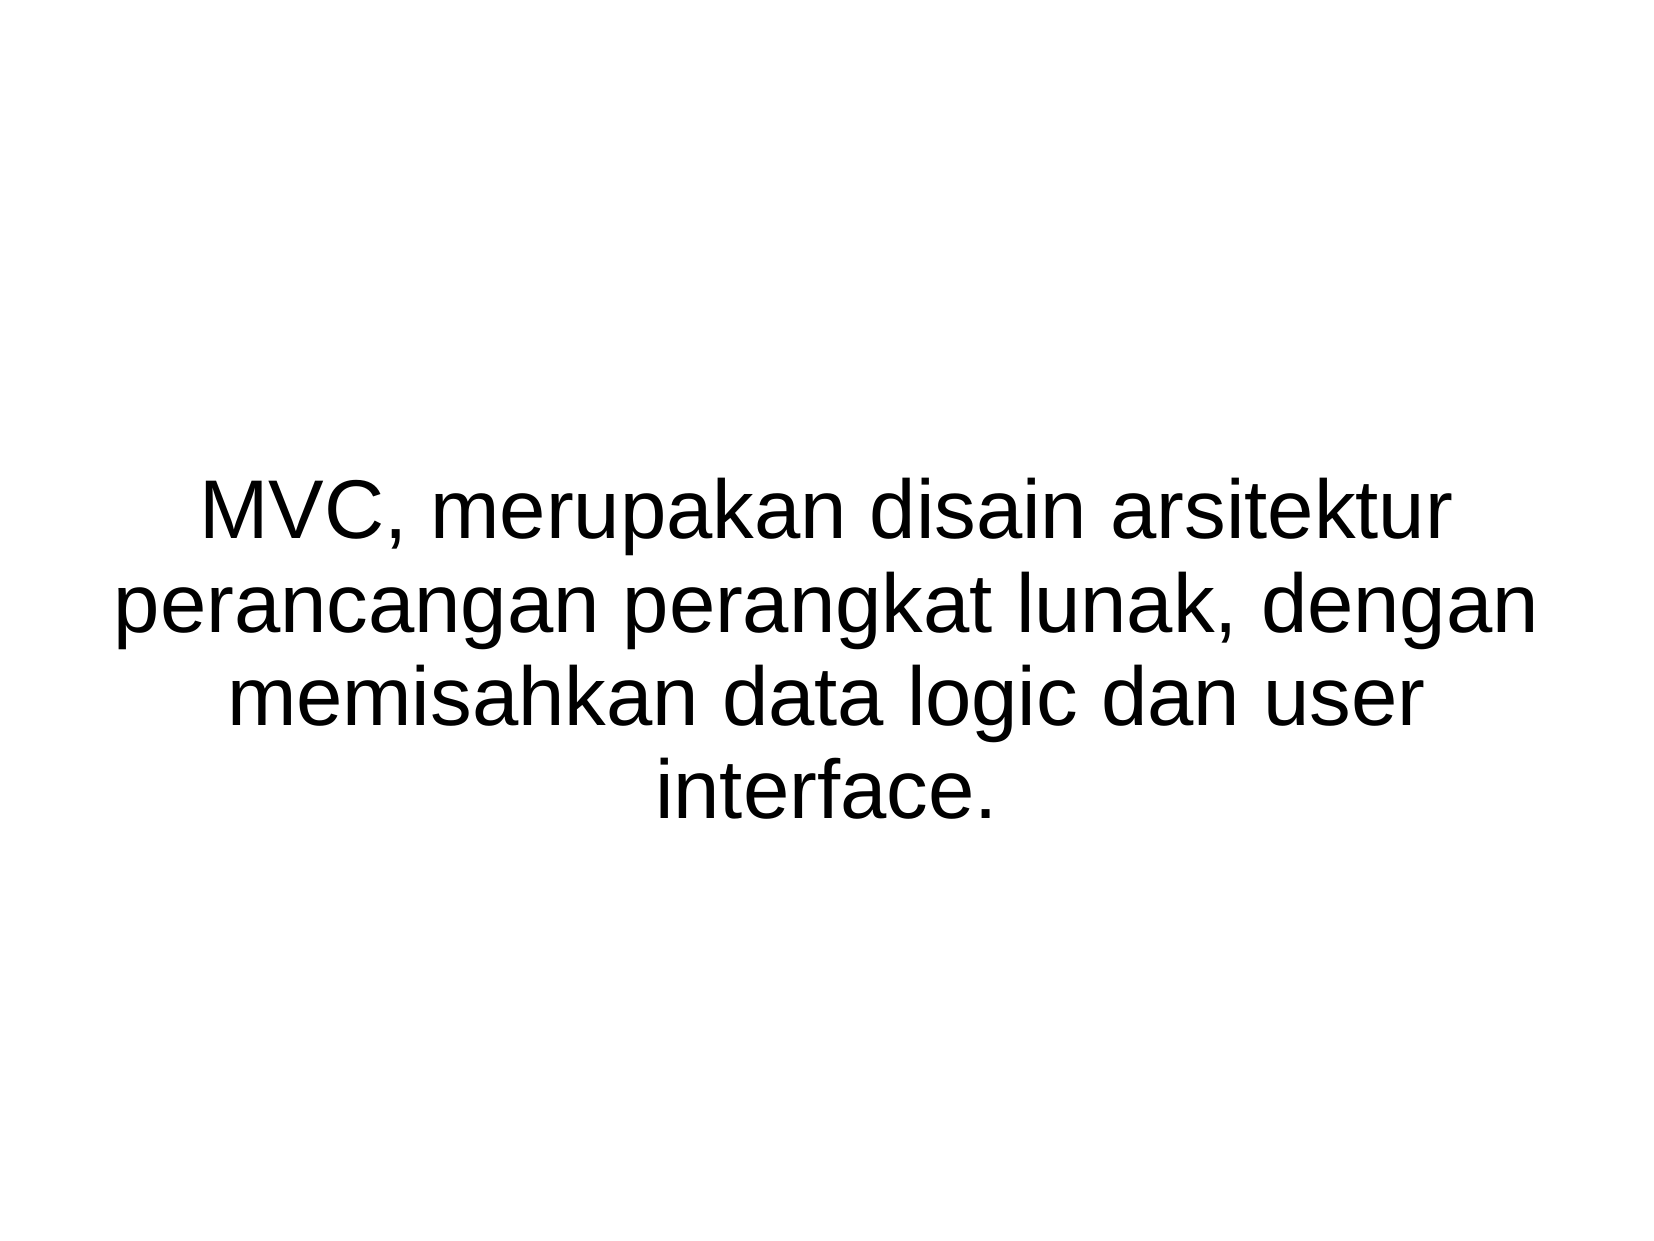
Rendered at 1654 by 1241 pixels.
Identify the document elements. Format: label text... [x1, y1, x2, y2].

list MVC, merupakan disain arsitektur perancangan perangkat lunak, dengan memisahkan data logic dan user interface. [82, 290, 1571, 1010]
